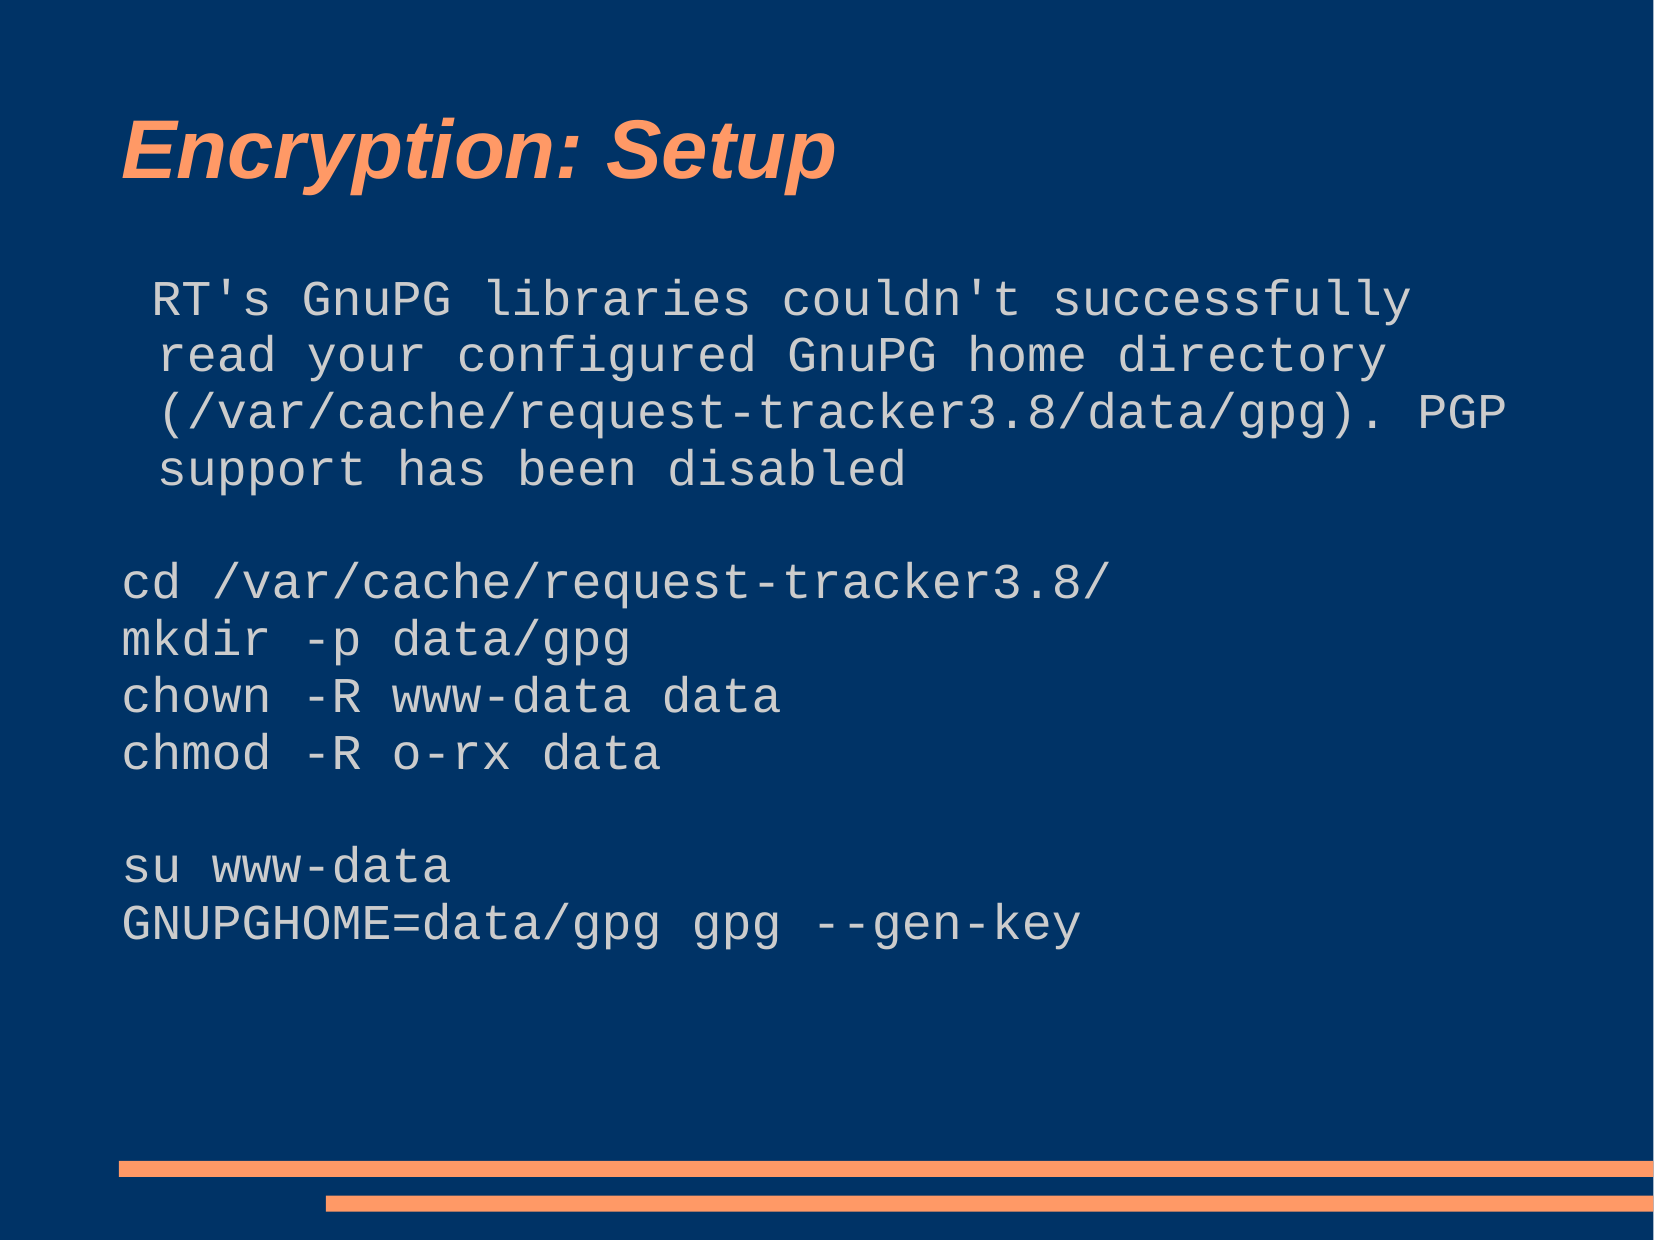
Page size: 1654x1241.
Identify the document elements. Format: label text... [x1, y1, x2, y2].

subtitle RT's GnuPG libraries couldn't successfully read your configured GnuPG home directory (/var/cache/request-tracker3.8/data/gpg). PGP support has been disabled cd /var/cache/request-tracker3.8/ mkdir -p data/gpg chown -R www-data data chmod -R o-rx data su www-data GNUPGHOME=data/gpg gpg --gen-key [121, 273, 1561, 1182]
title Encryption: Setup [121, 46, 1534, 254]
